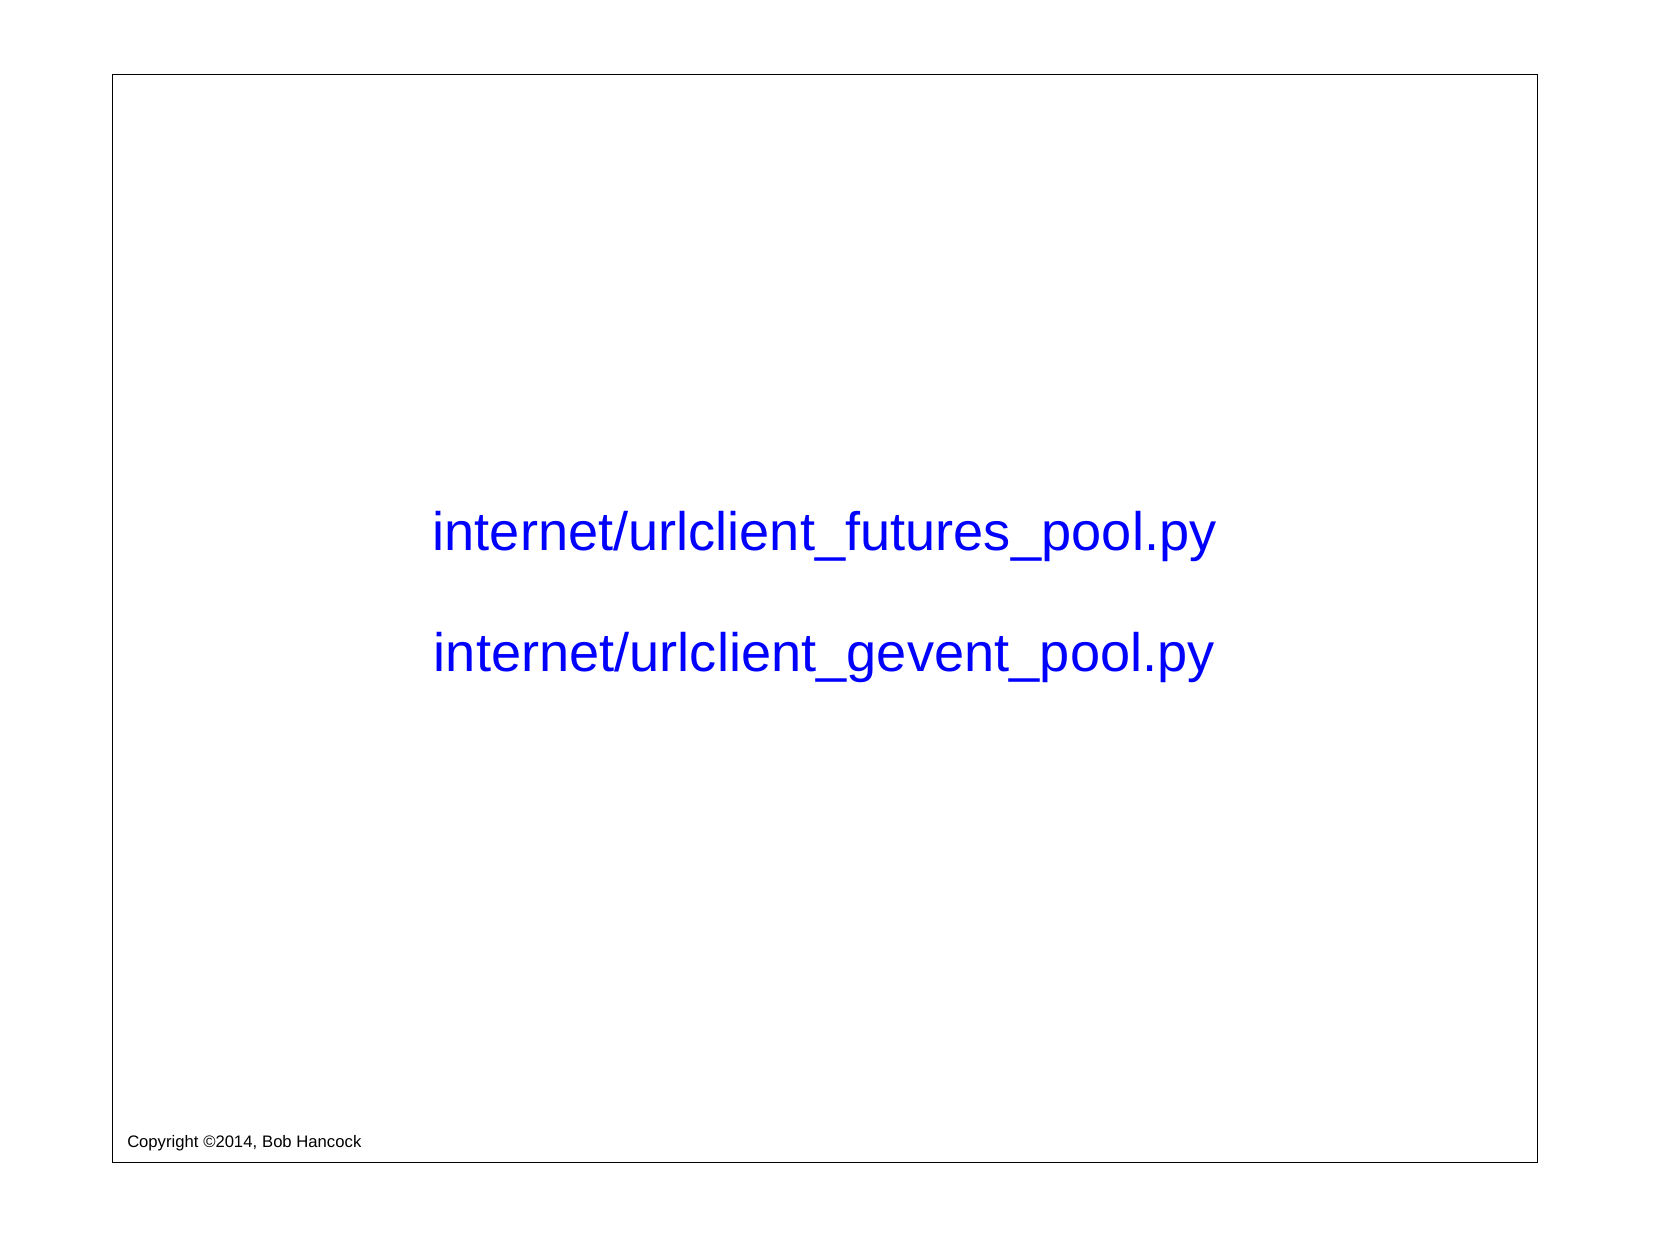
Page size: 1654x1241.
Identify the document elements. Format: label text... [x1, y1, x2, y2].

subtitle internet/urlclient_futures_pool.py internet/urlclient_gevent_pool.py [150, 164, 1501, 1099]
text_box Copyright ©2014, Bob Hancock [112, 1125, 376, 1159]
